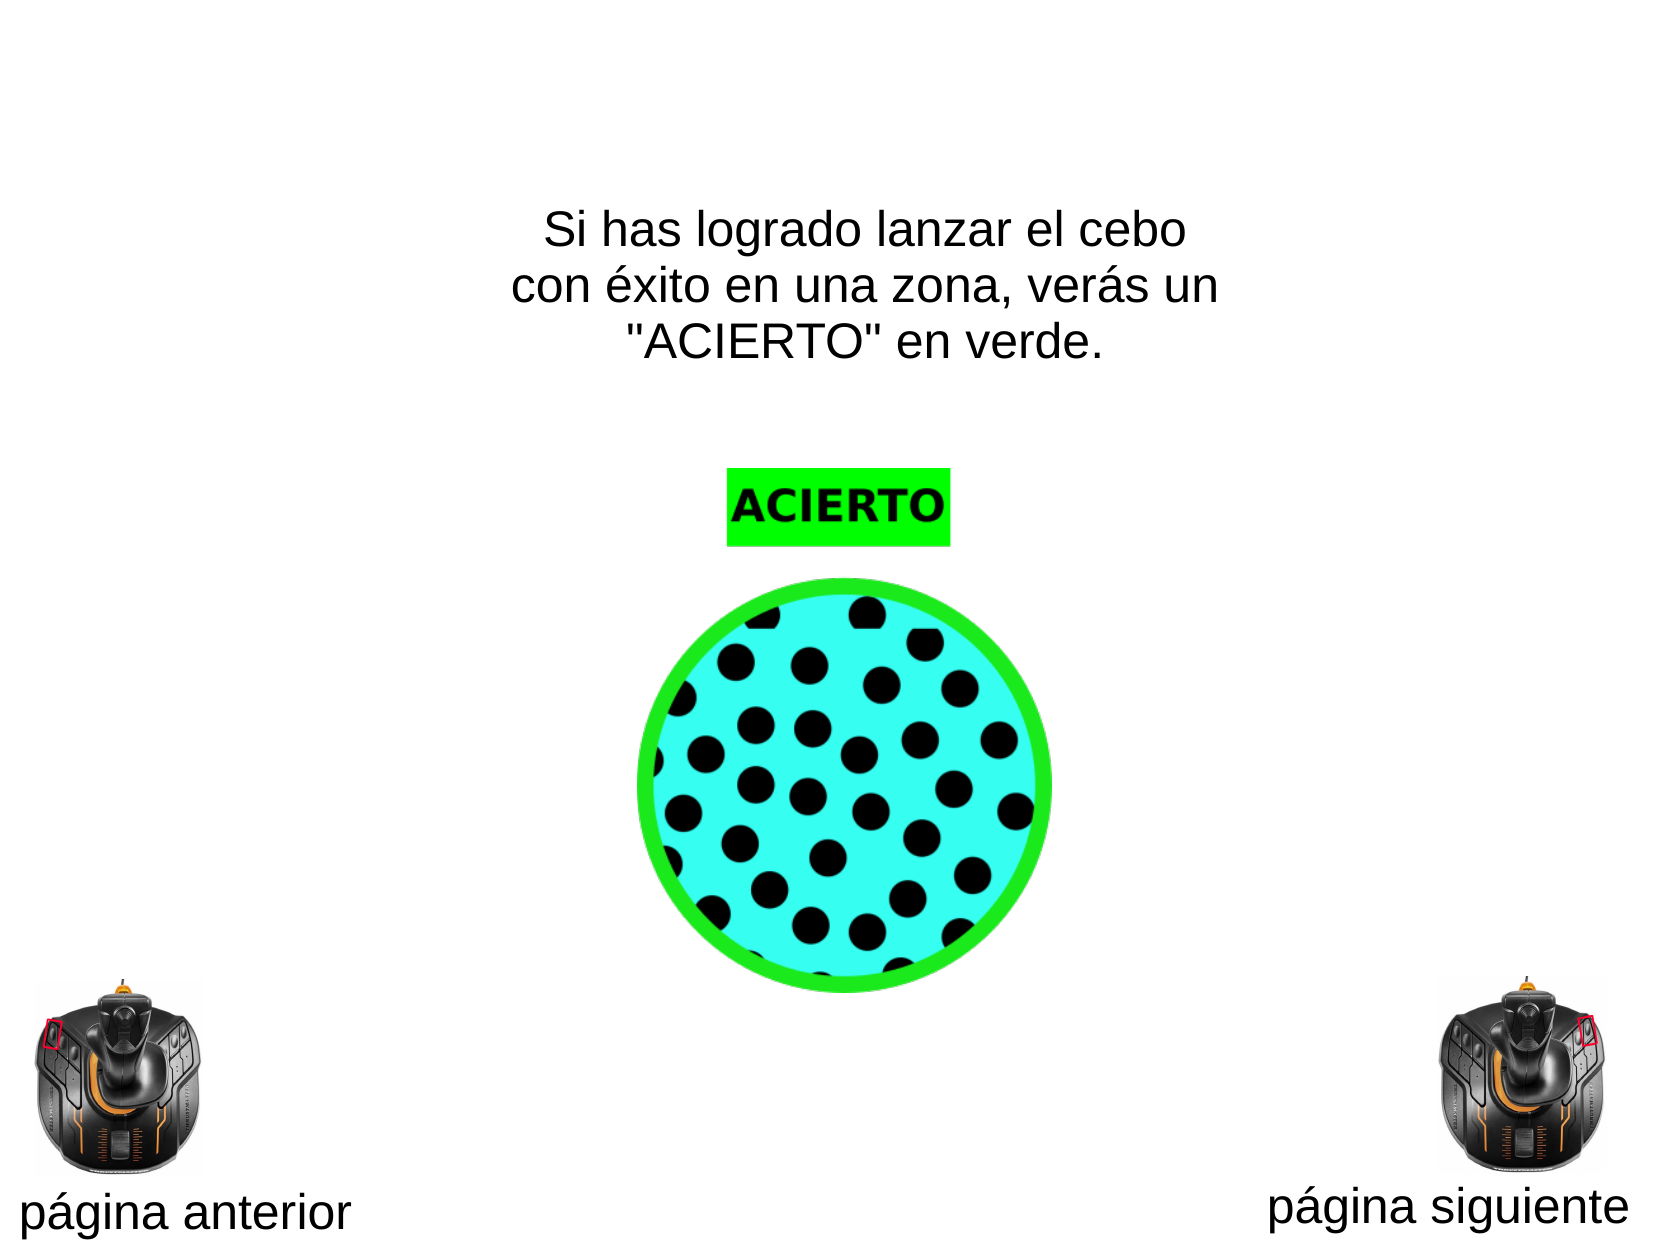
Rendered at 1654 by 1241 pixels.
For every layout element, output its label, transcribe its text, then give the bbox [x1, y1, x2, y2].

picture [34, 979, 203, 1177]
picture [1438, 976, 1607, 1171]
picture [637, 468, 1052, 993]
text_box página siguiente [1252, 1171, 1646, 1241]
text_box Si has logrado lanzar el cebo con éxito en una zona, verás un "ACIERTO" en verde. [496, 193, 1241, 525]
text_box página anterior [4, 1177, 368, 1241]
